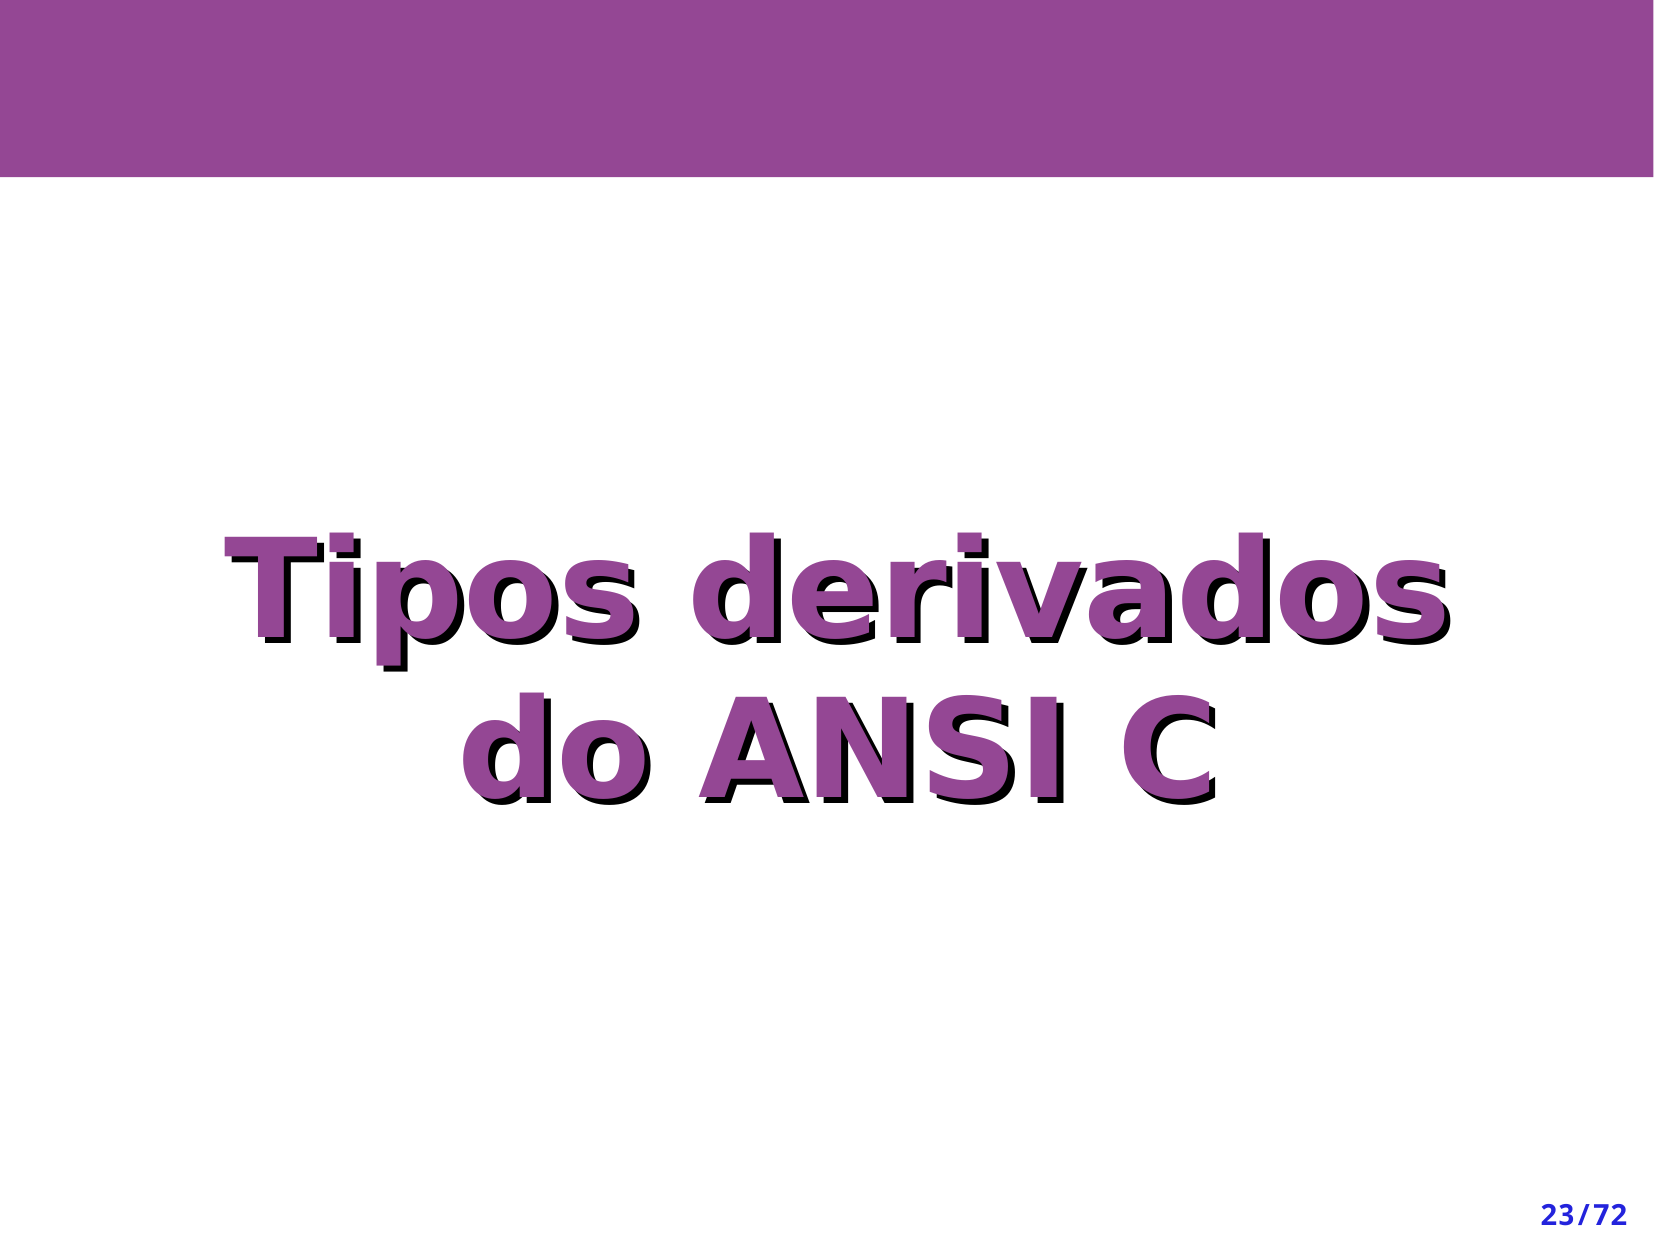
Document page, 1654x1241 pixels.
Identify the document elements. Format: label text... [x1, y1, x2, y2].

text_box Tipos derivados do ANSI C [209, 501, 1467, 838]
